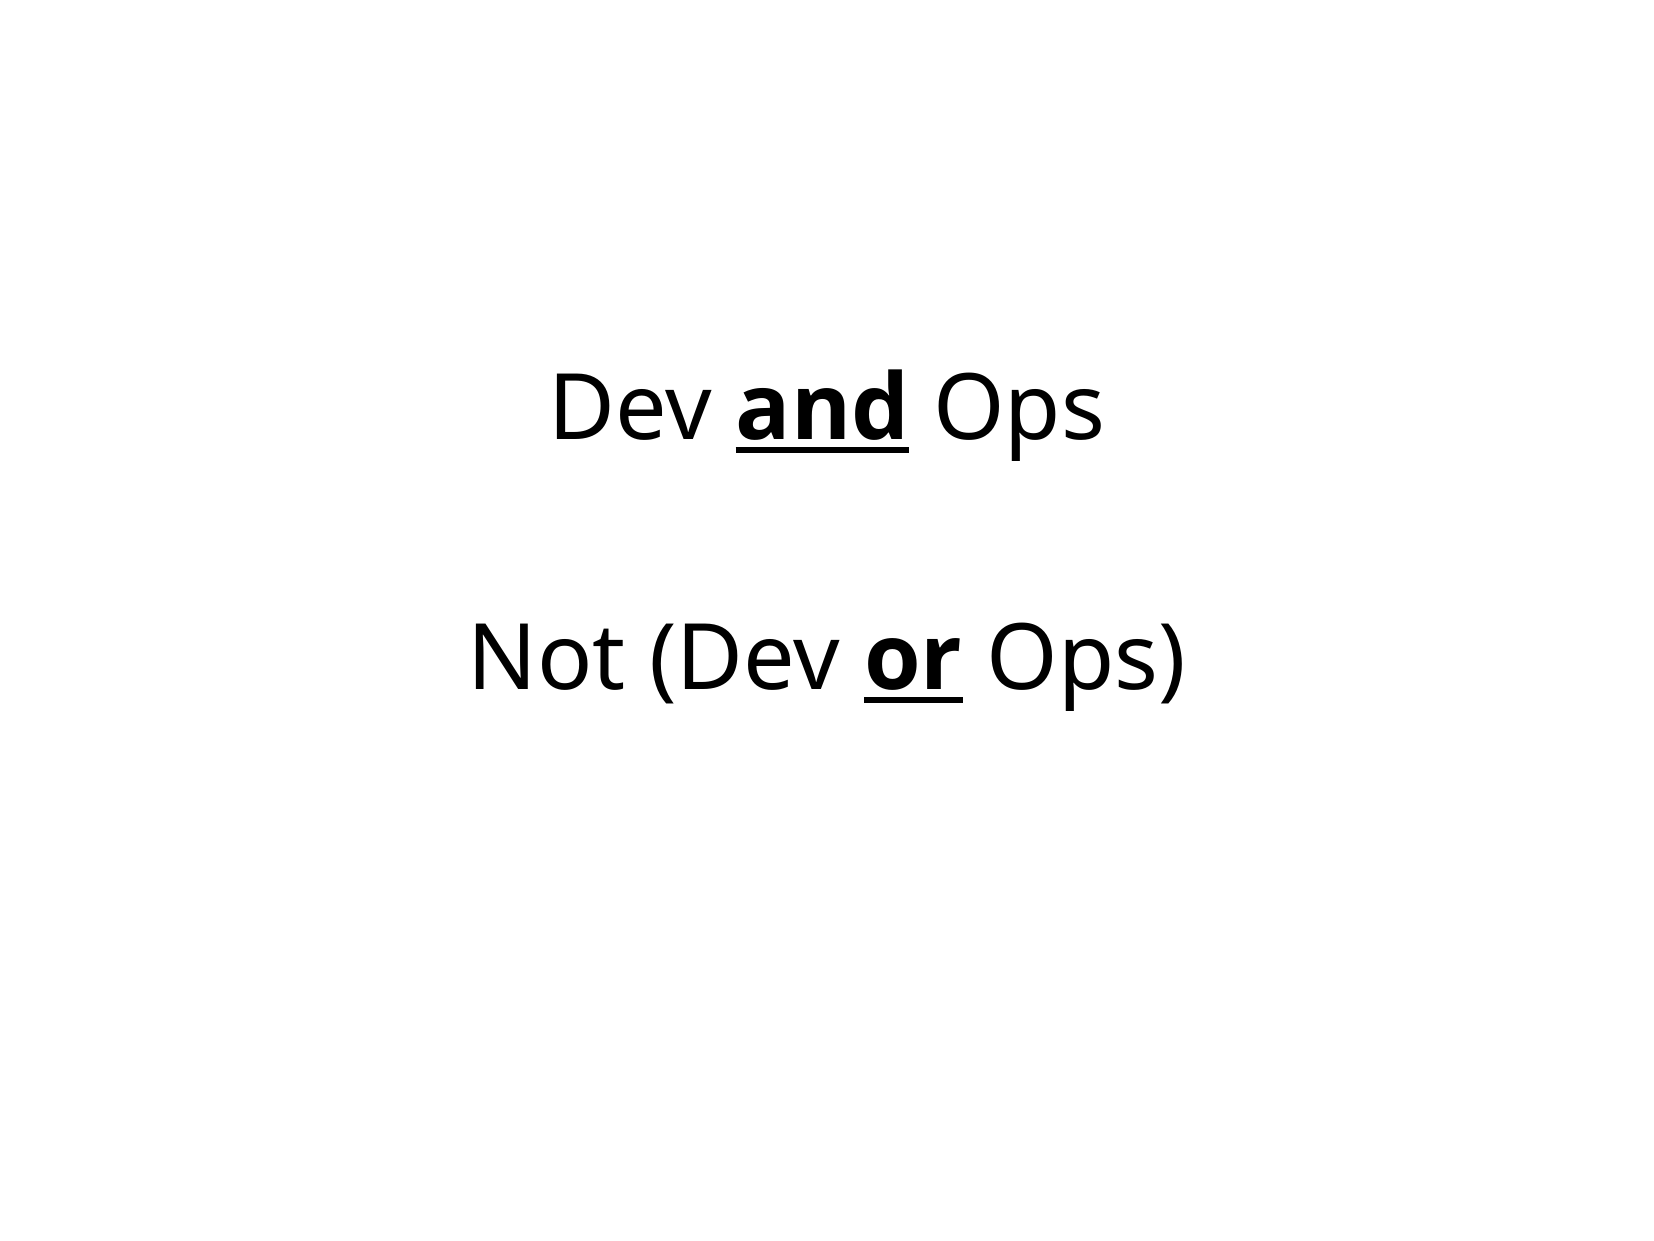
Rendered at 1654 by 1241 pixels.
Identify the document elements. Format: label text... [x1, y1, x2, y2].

subtitle Dev and Ops Not (Dev or Ops) [82, 49, 1571, 1010]
